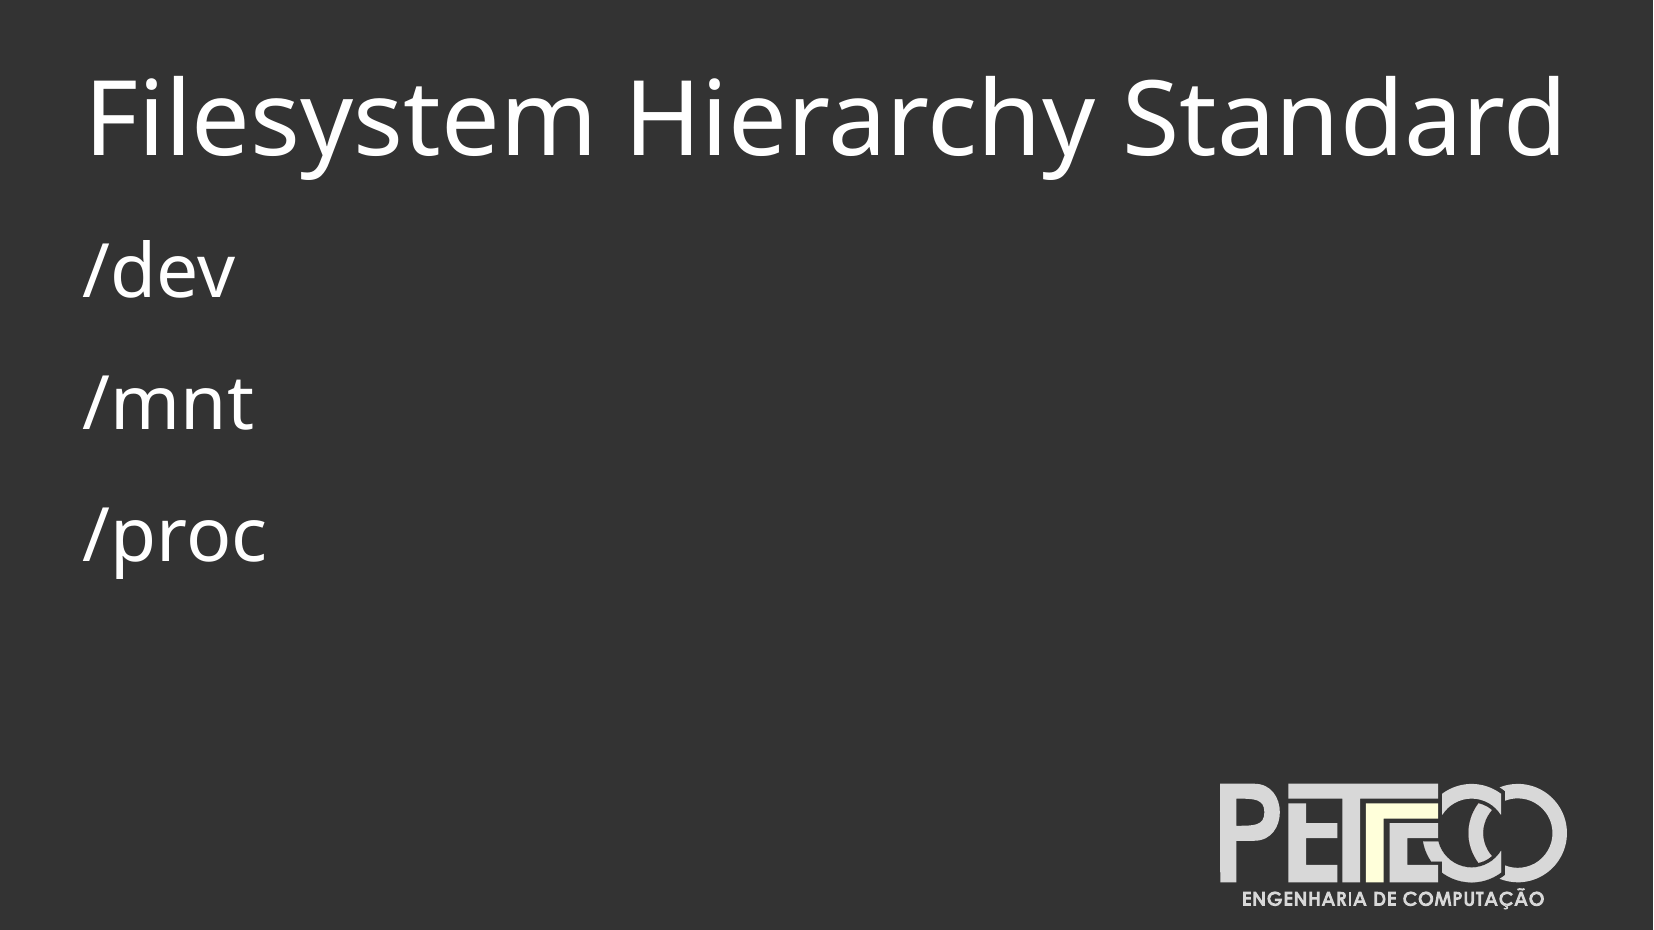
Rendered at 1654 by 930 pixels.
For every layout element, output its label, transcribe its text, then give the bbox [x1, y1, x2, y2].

title Filesystem Hierarchy Standard [82, 37, 1571, 193]
list /dev /mnt /proc [82, 217, 1571, 757]
